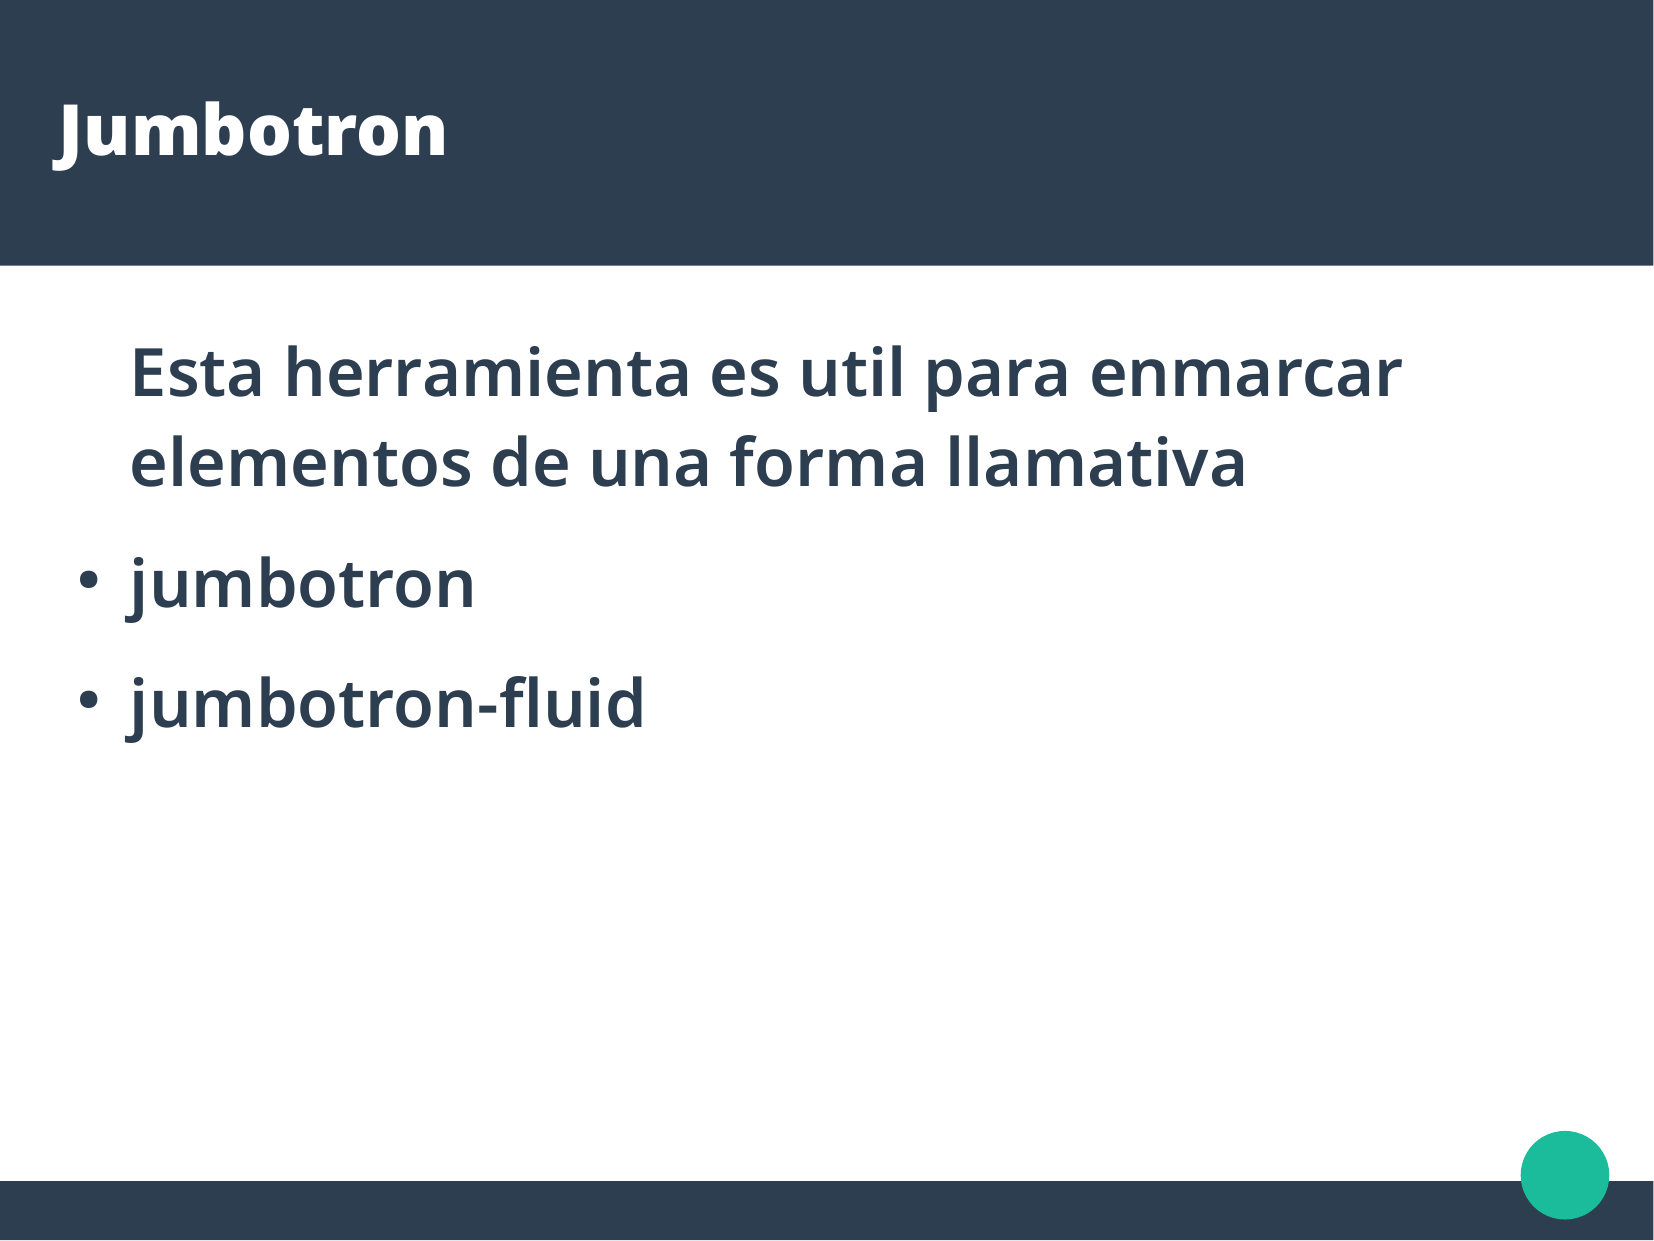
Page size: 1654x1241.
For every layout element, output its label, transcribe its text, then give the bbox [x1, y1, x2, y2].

title Jumbotron [59, 49, 1595, 207]
list Esta herramienta es util para enmarcar elementos de una forma llamativa jumbotron jumbotron-fluid [59, 324, 1595, 1152]
